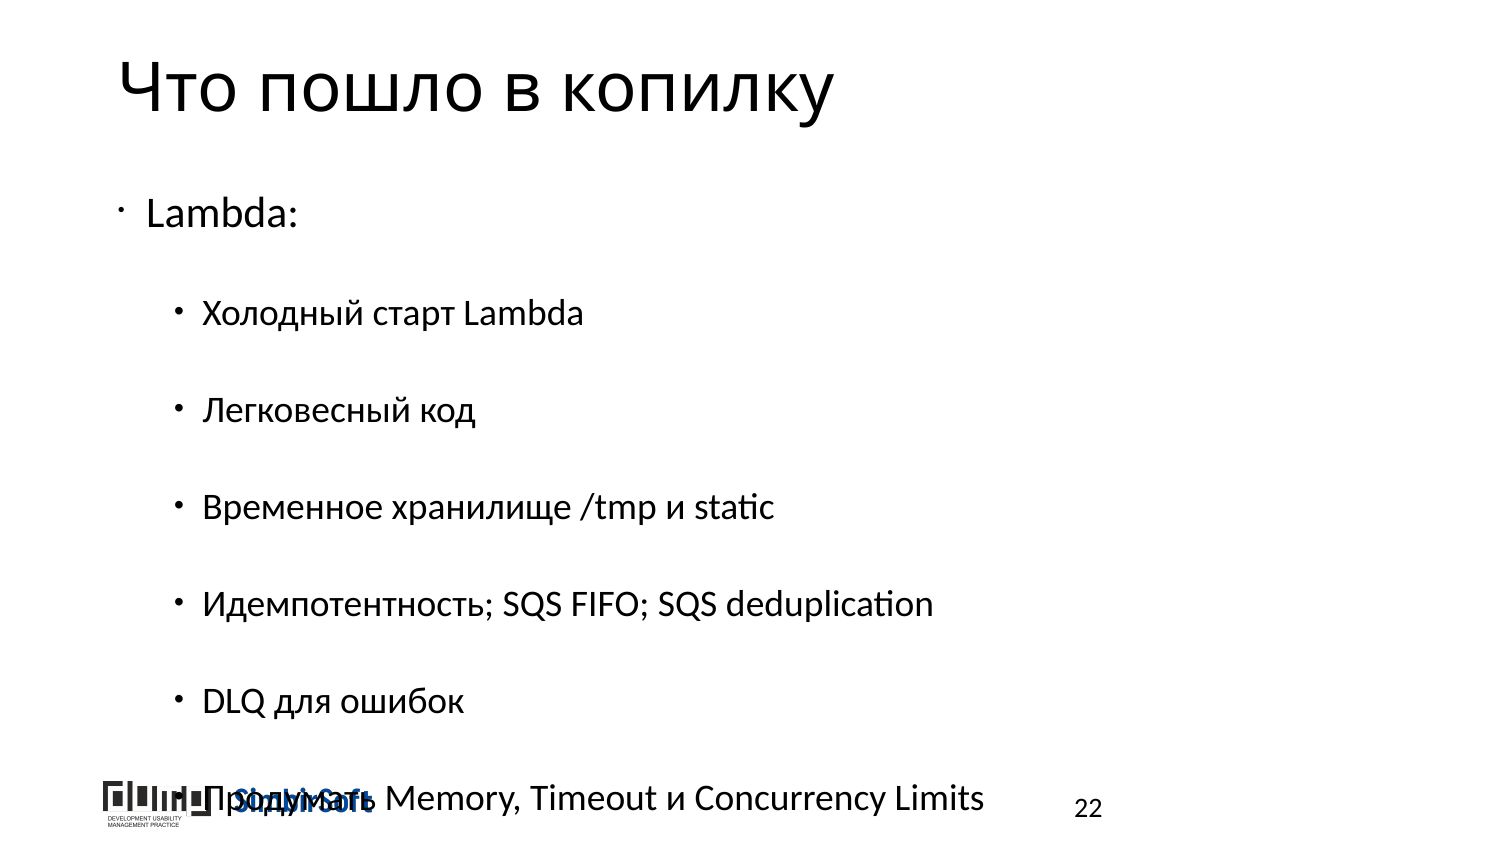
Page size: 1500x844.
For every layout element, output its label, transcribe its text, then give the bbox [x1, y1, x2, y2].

slide_number <номер> [1059, 782, 1397, 827]
list Lambda: Холодный старт Lambda Легковесный код Временное хранилище /tmp и static Идемпотентность; SQS FIFO; SQS deduplication DLQ для ошибок Продумать Memory, Timeout и Concurrency Limits [103, 150, 1397, 760]
picture [103, 781, 211, 827]
title Что пошло в копилку [103, 44, 1397, 122]
